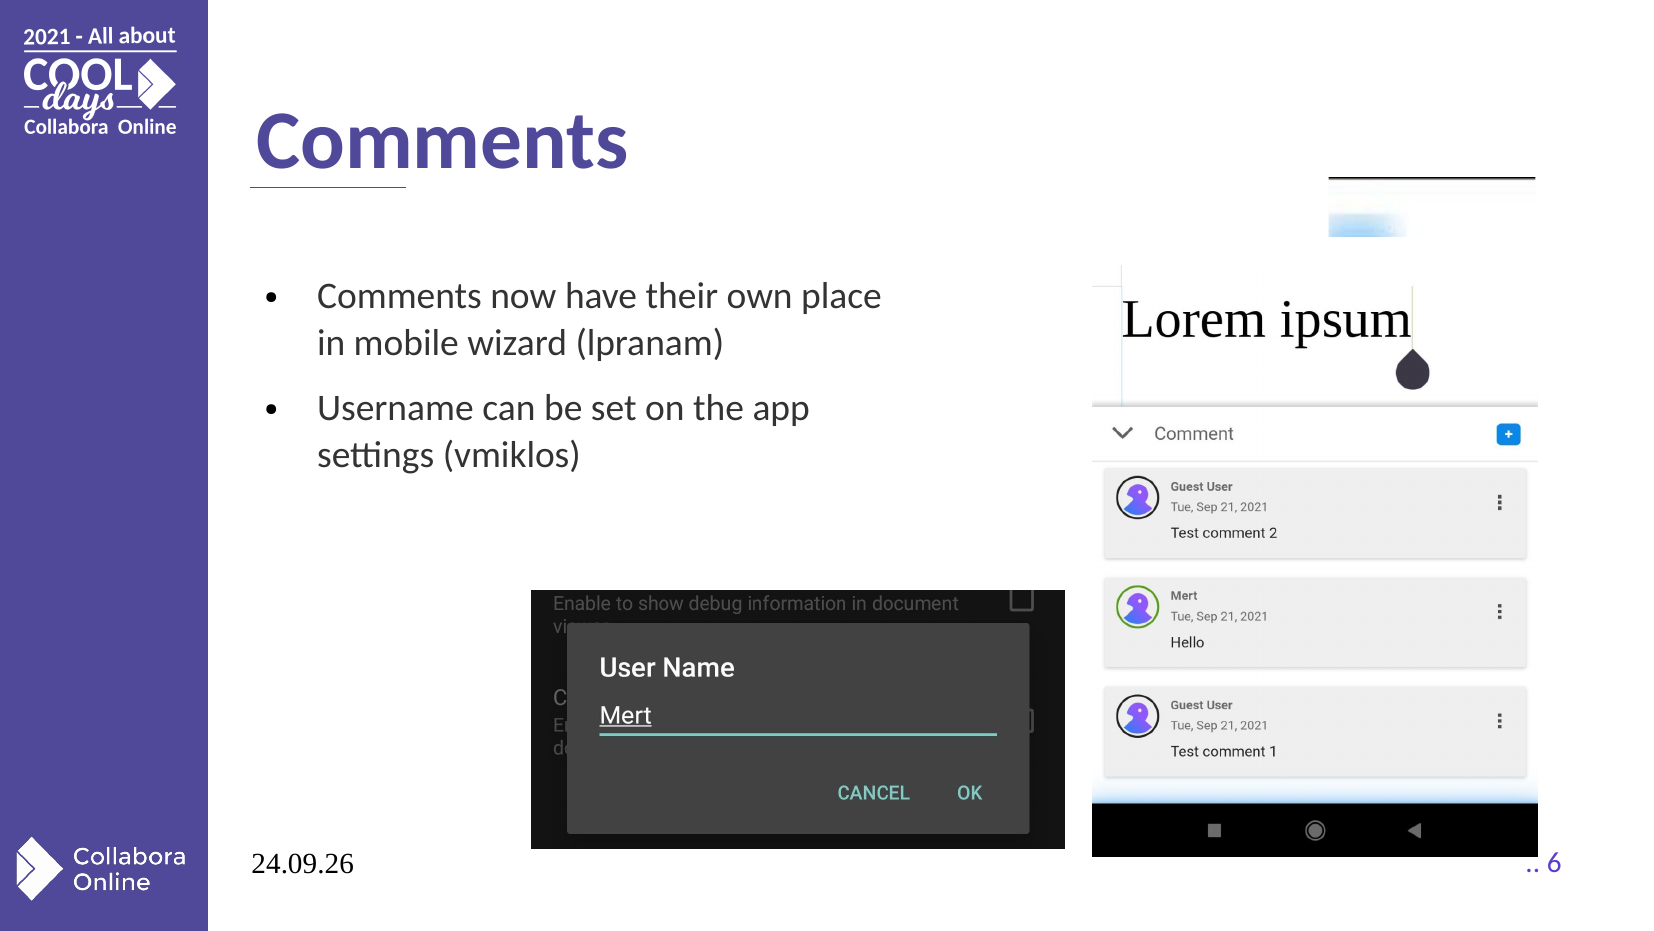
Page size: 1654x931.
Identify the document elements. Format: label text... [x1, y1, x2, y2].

picture [12, 832, 189, 905]
picture [1328, 177, 1536, 237]
picture [12, 16, 189, 147]
picture [1092, 265, 1538, 857]
list Comments now have their own place in mobile wizard (lpranam) Username can be set on the app settings (vmiklos) [246, 210, 916, 532]
title Comments [256, 57, 1590, 189]
picture [531, 590, 1065, 849]
